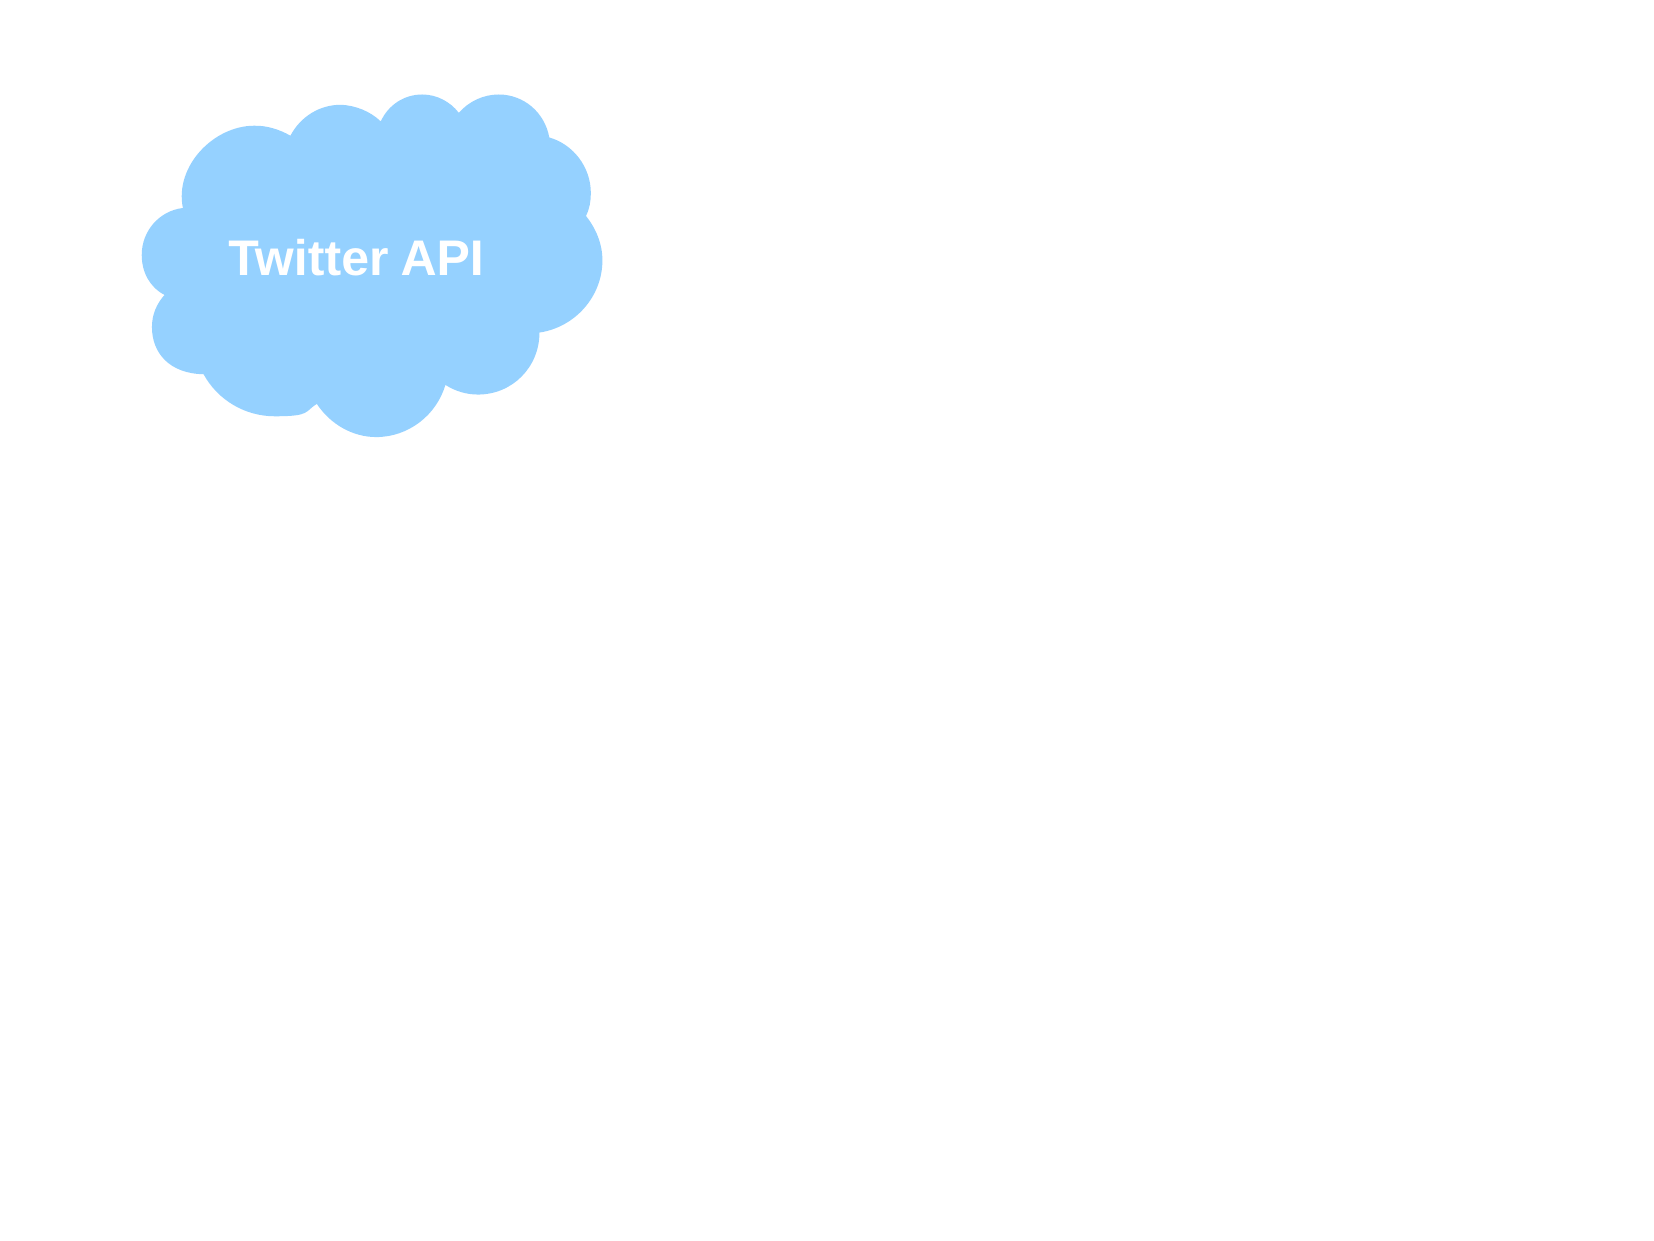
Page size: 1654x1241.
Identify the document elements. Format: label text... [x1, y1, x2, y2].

text_box Twitter API [141, 94, 603, 438]
